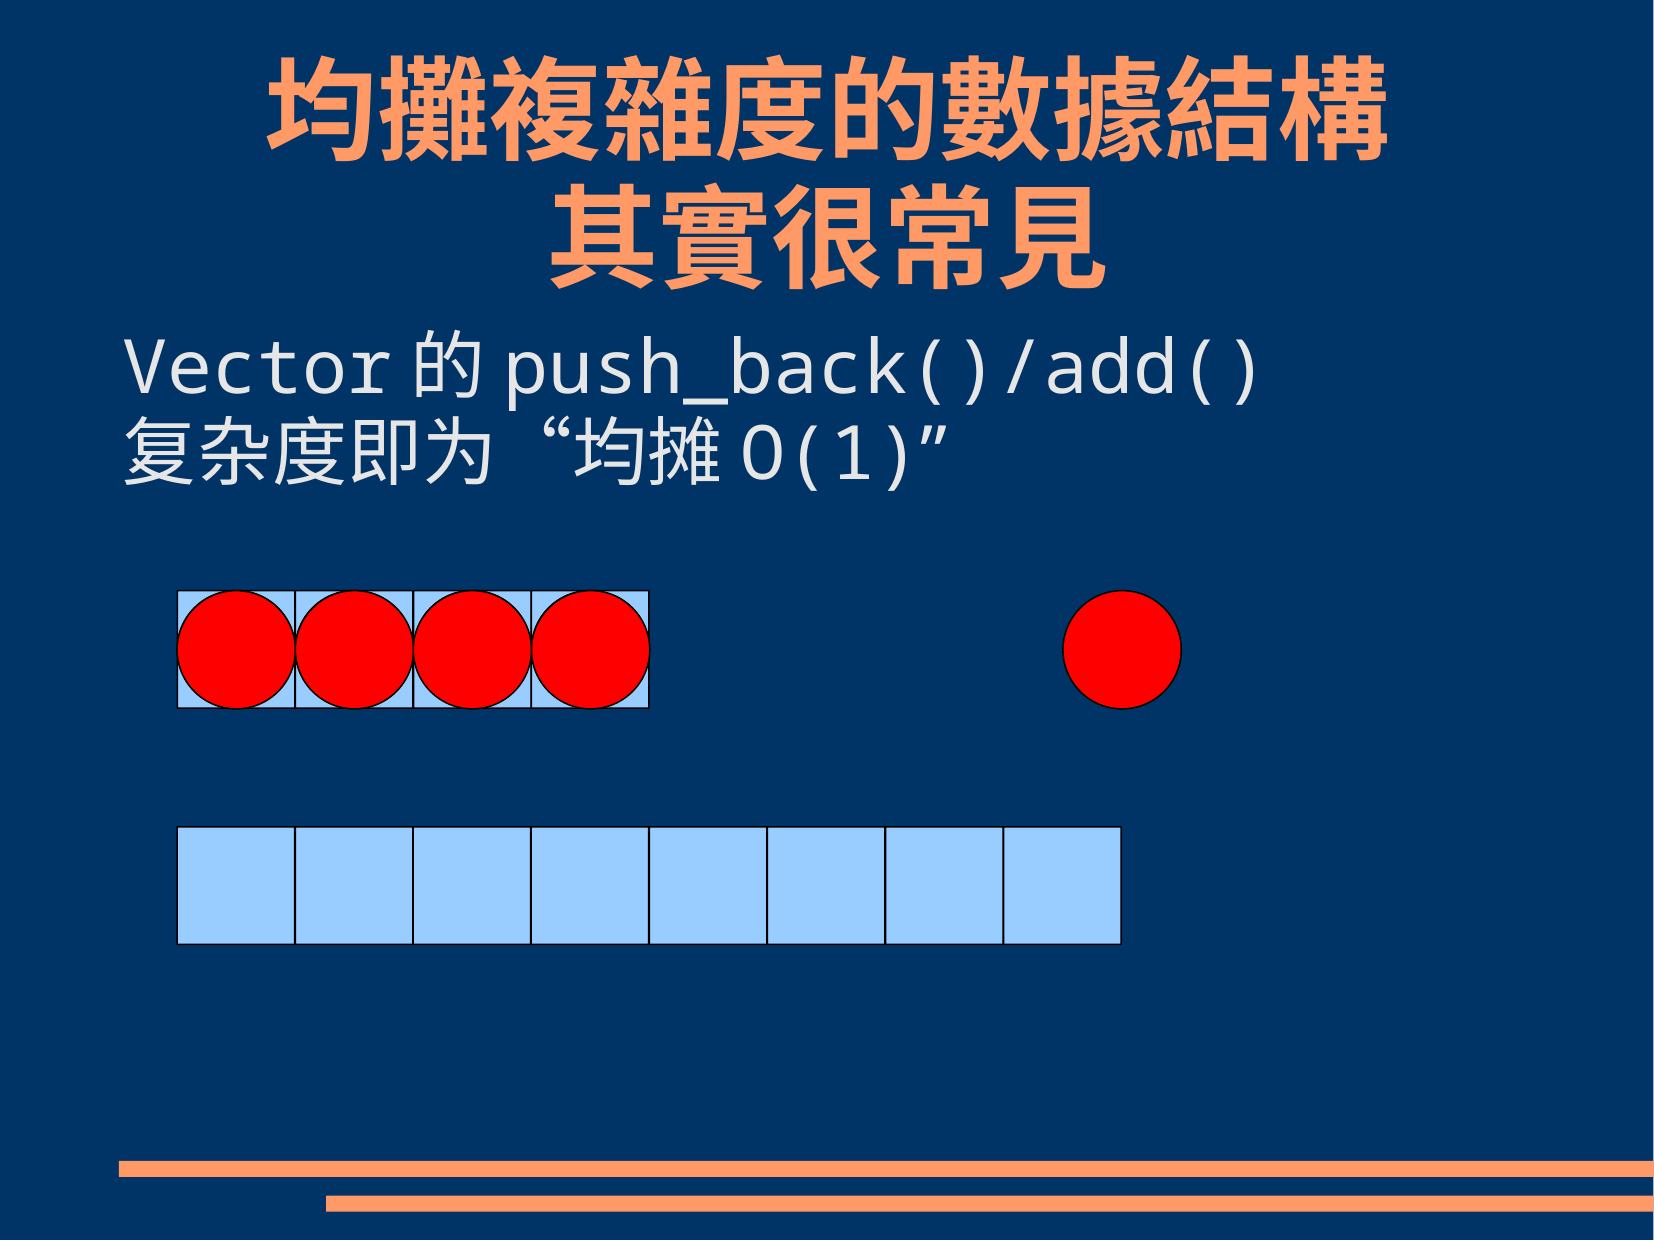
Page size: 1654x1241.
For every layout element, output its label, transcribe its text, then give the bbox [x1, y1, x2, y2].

text_box 均攤複雜度的數據結構 其實很常見 [121, 49, 1534, 306]
text_box Vector的push_back()/add() 复杂度即为“均摊O(1)” [121, 322, 1561, 532]
text_box [1062, 590, 1182, 709]
text_box [177, 826, 1122, 945]
text_box [177, 590, 650, 709]
